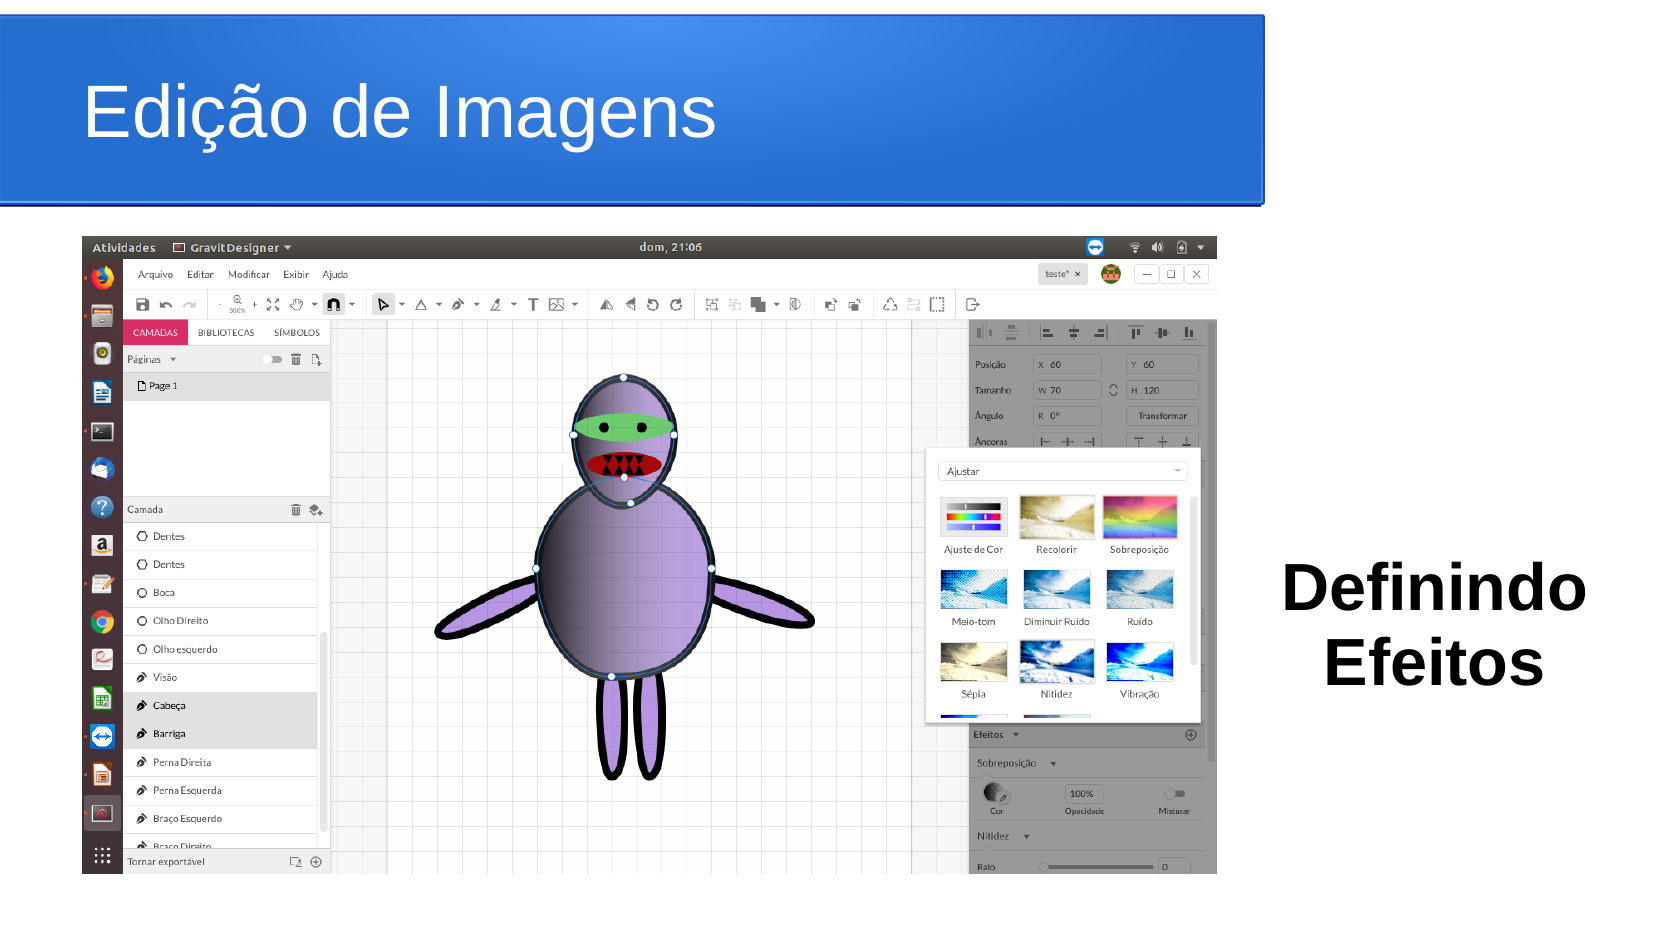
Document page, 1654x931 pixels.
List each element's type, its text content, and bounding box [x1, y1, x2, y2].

picture [82, 236, 1217, 875]
title Edição de Imagens [82, 35, 1235, 189]
subtitle Definindo Efeitos [1217, 513, 1654, 737]
